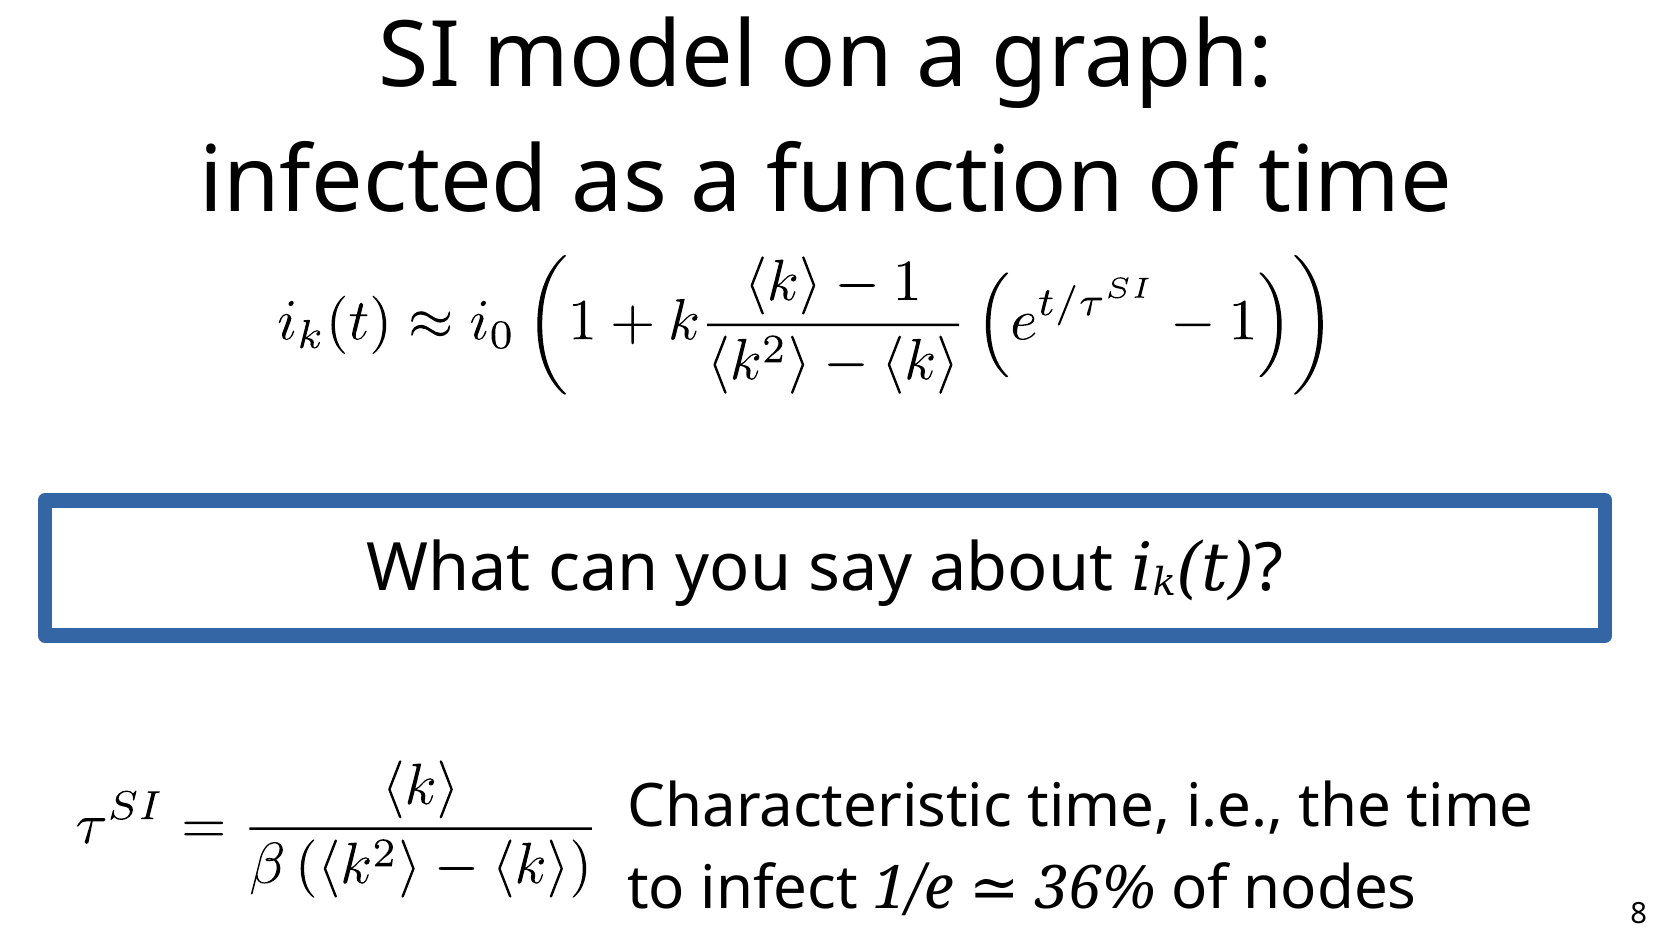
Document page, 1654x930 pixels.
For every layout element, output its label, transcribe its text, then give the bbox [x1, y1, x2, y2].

list Characteristic time, i.e., the time to infect 1/e ≃ 36% of nodes [627, 762, 1603, 928]
text_box [75, 760, 592, 898]
title SI model on a graph: infected as a function of time [82, 1, 1571, 225]
list What can you say about ik(t)? [60, 518, 1591, 621]
text_box [277, 255, 1336, 395]
